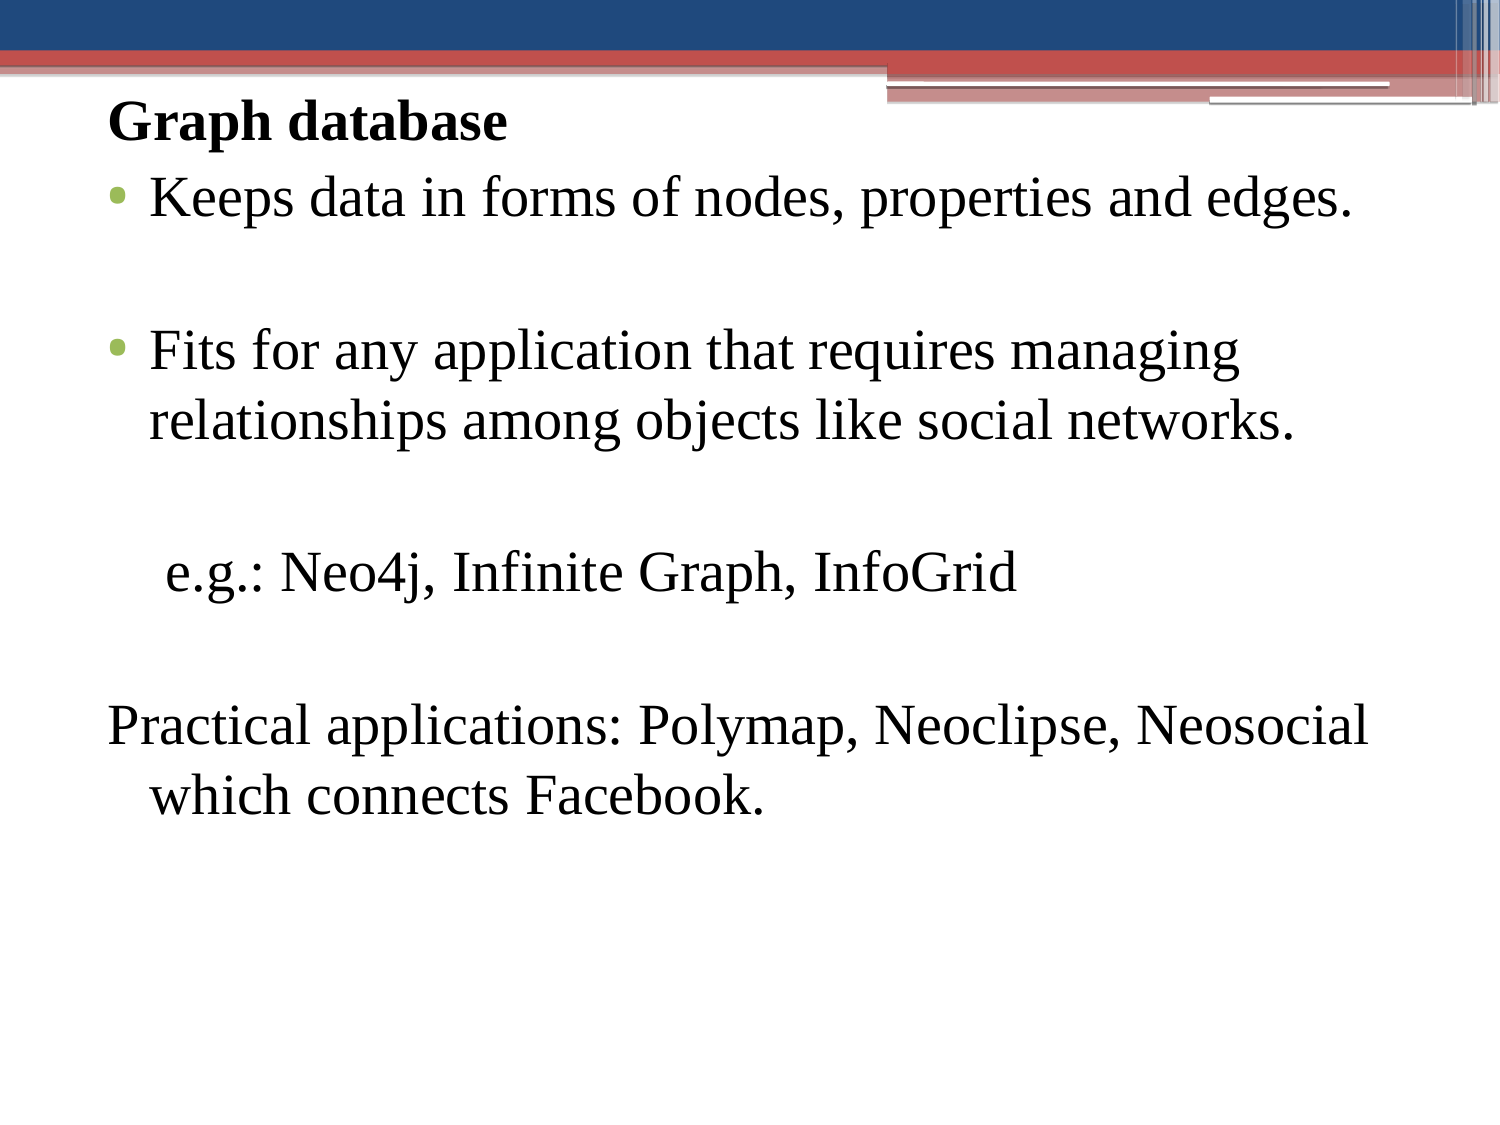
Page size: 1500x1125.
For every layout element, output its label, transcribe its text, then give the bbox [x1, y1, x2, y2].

list Graph database Keeps data in forms of nodes, properties and edges. Fits for any application that requires managing relationships among objects like social networks. e.g.: Neo4j, Infinite Graph, InfoGrid Practical applications: Polymap, Neoclipse, Neosocial which connects Facebook. [75, 75, 1425, 1079]
